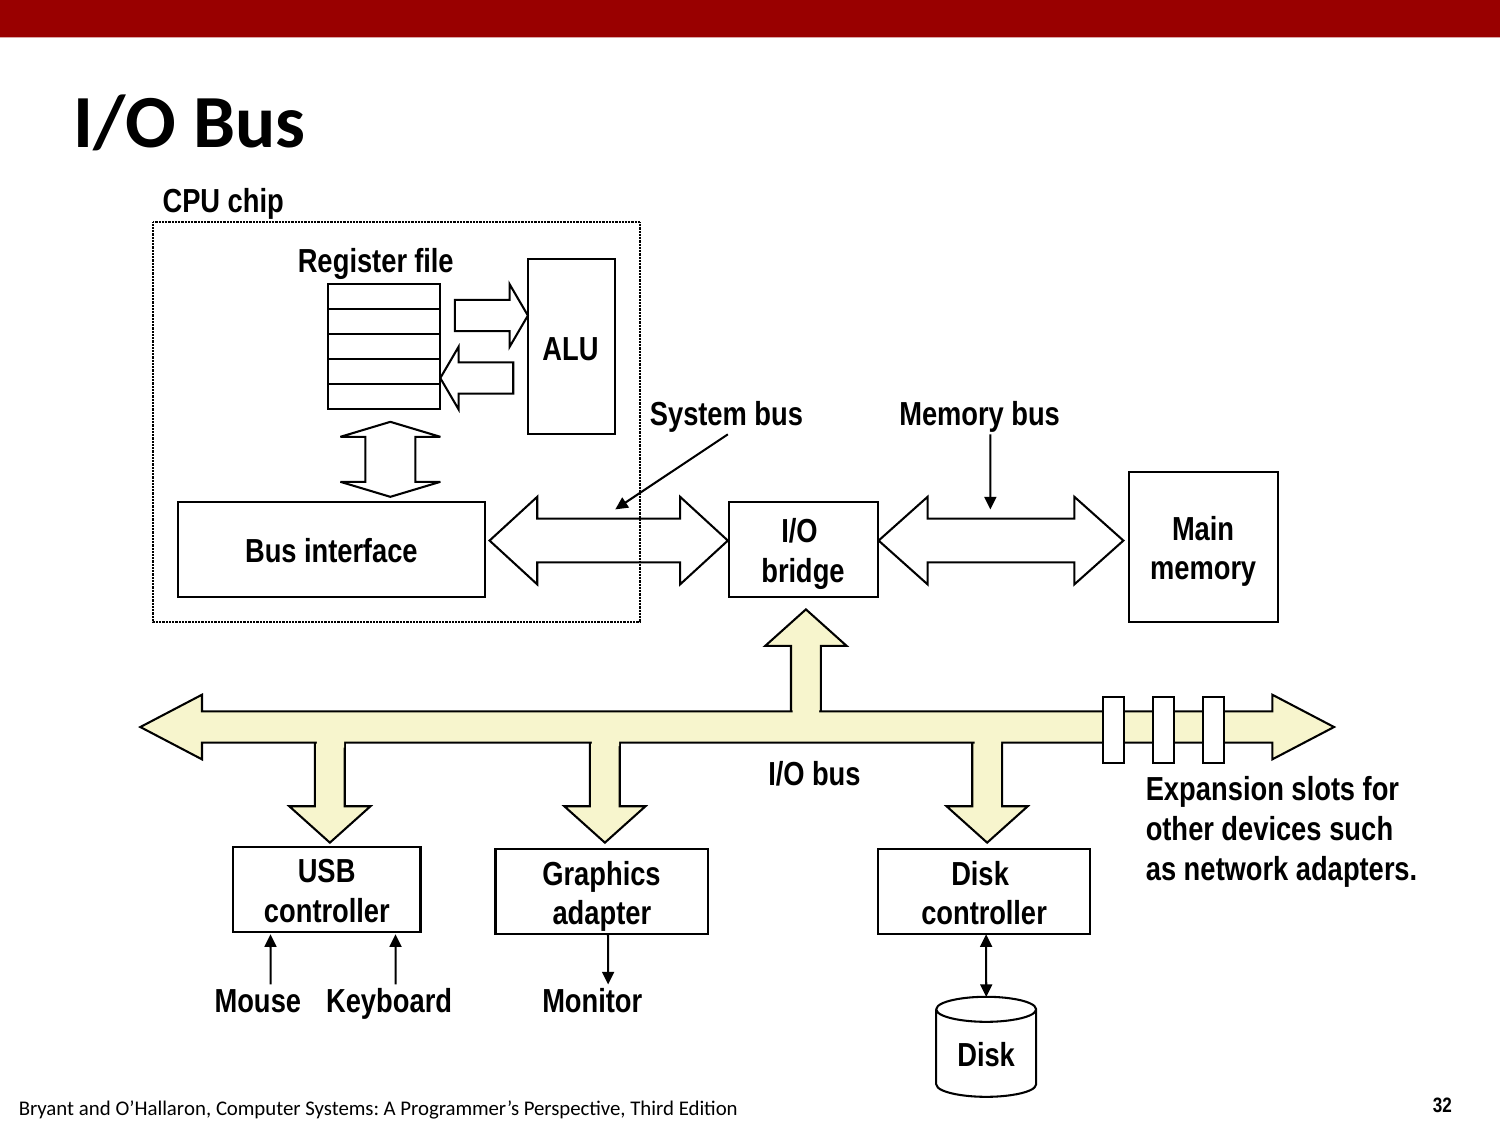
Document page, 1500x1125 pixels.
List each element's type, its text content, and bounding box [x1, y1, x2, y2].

text_box CPU chip [147, 172, 299, 227]
text_box Memory bus [884, 384, 1076, 440]
text_box Graphics adapter [495, 848, 708, 935]
text_box Mouse [199, 971, 311, 1027]
text_box I/O bridge [728, 502, 878, 597]
text_box I/O bus [753, 744, 876, 800]
text_box Disk [936, 1010, 1037, 1097]
text_box ALU [527, 259, 616, 435]
text_box [140, 609, 1335, 843]
text_box Monitor [527, 971, 658, 1027]
text_box Disk controller [877, 848, 1091, 935]
text_box Keyboard [311, 971, 468, 1027]
title I/O Bus [58, 54, 1304, 180]
text_box System bus [635, 384, 819, 440]
text_box Main memory [1128, 471, 1278, 622]
text_box Bus interface [177, 502, 486, 597]
text_box Register file [282, 231, 469, 287]
text_box Expansion slots for other devices such as network adapters. [1131, 759, 1433, 935]
text_box USB controller [233, 846, 421, 933]
